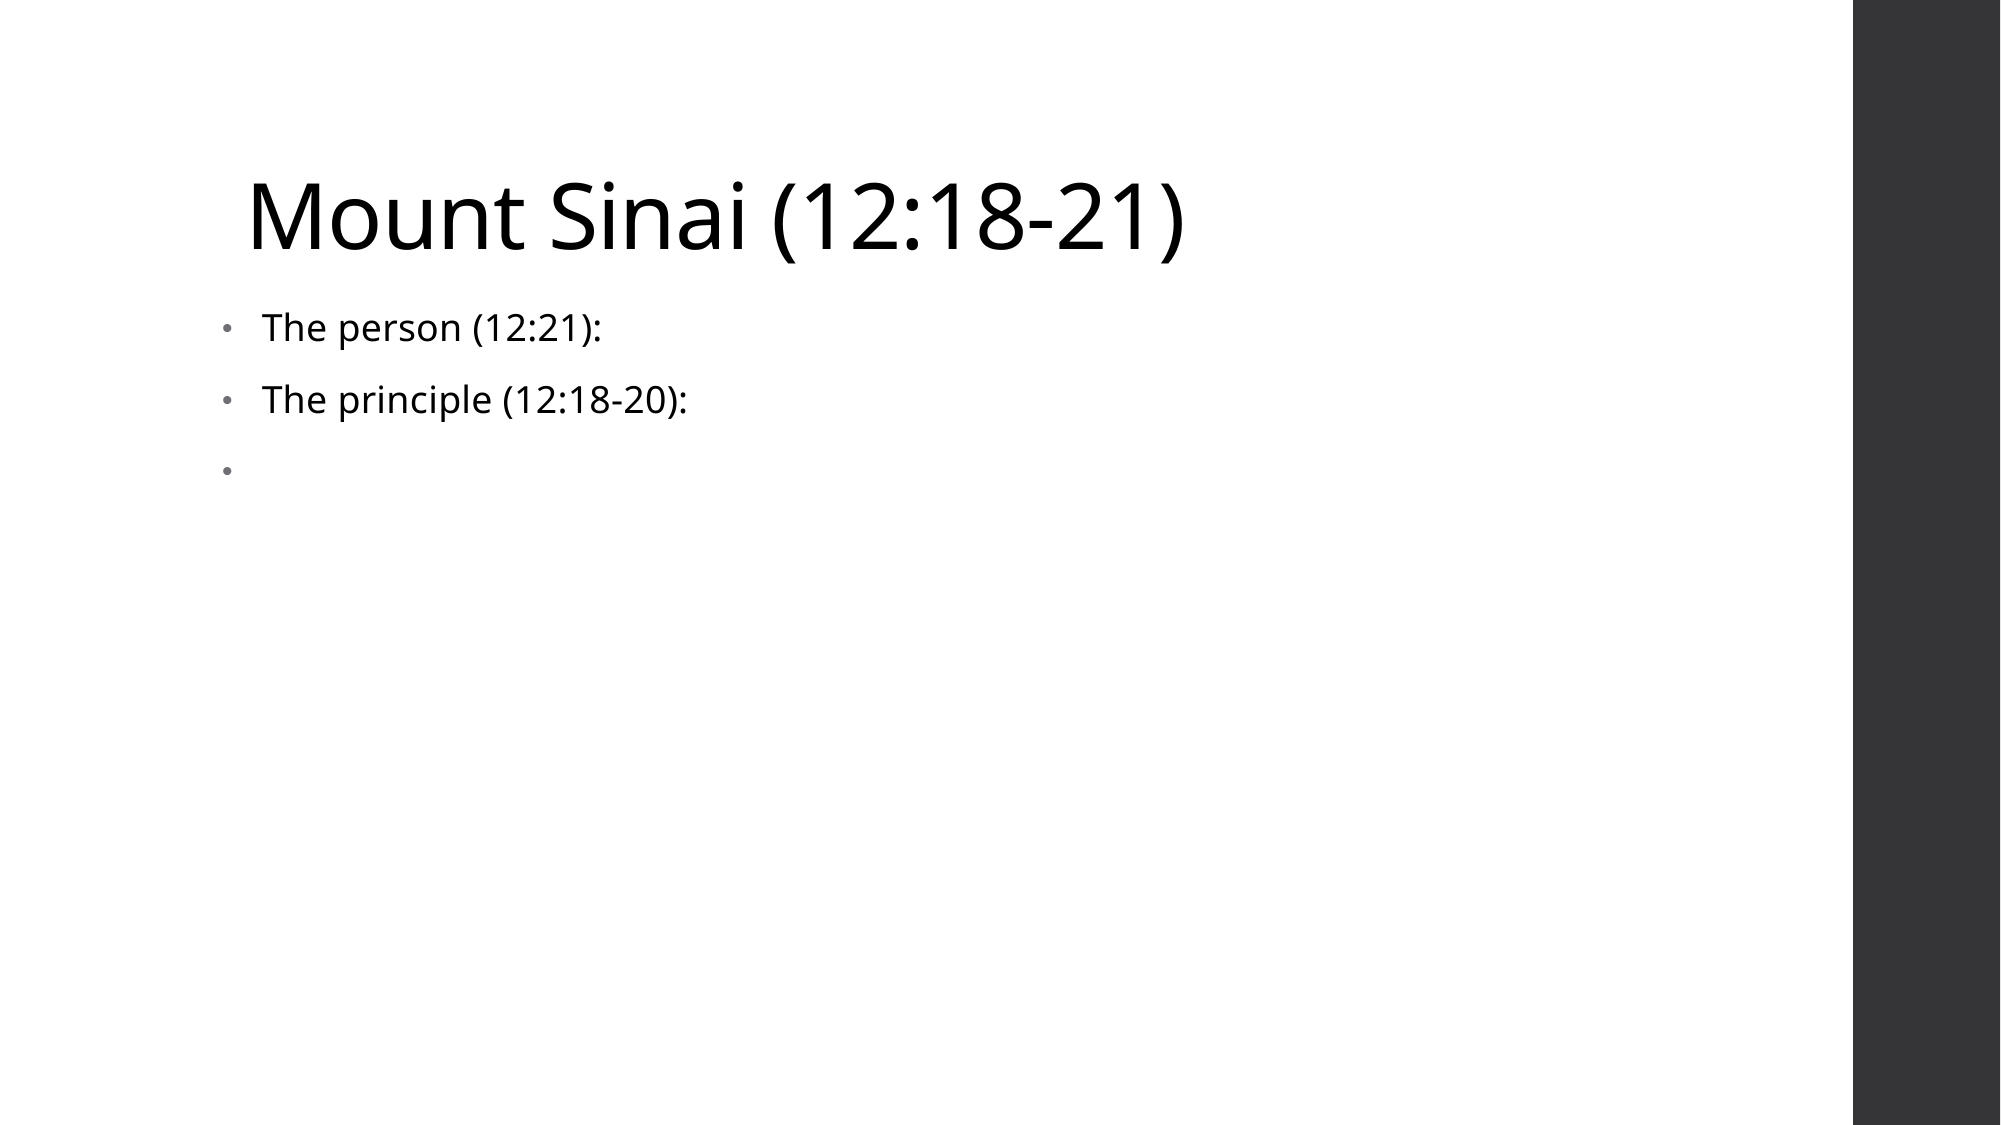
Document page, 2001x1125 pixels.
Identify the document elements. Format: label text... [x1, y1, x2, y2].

list The person (12:21): The principle (12:18-20): [206, 299, 1617, 1014]
title Mount Sinai (12:18-21) [206, 60, 1797, 278]
